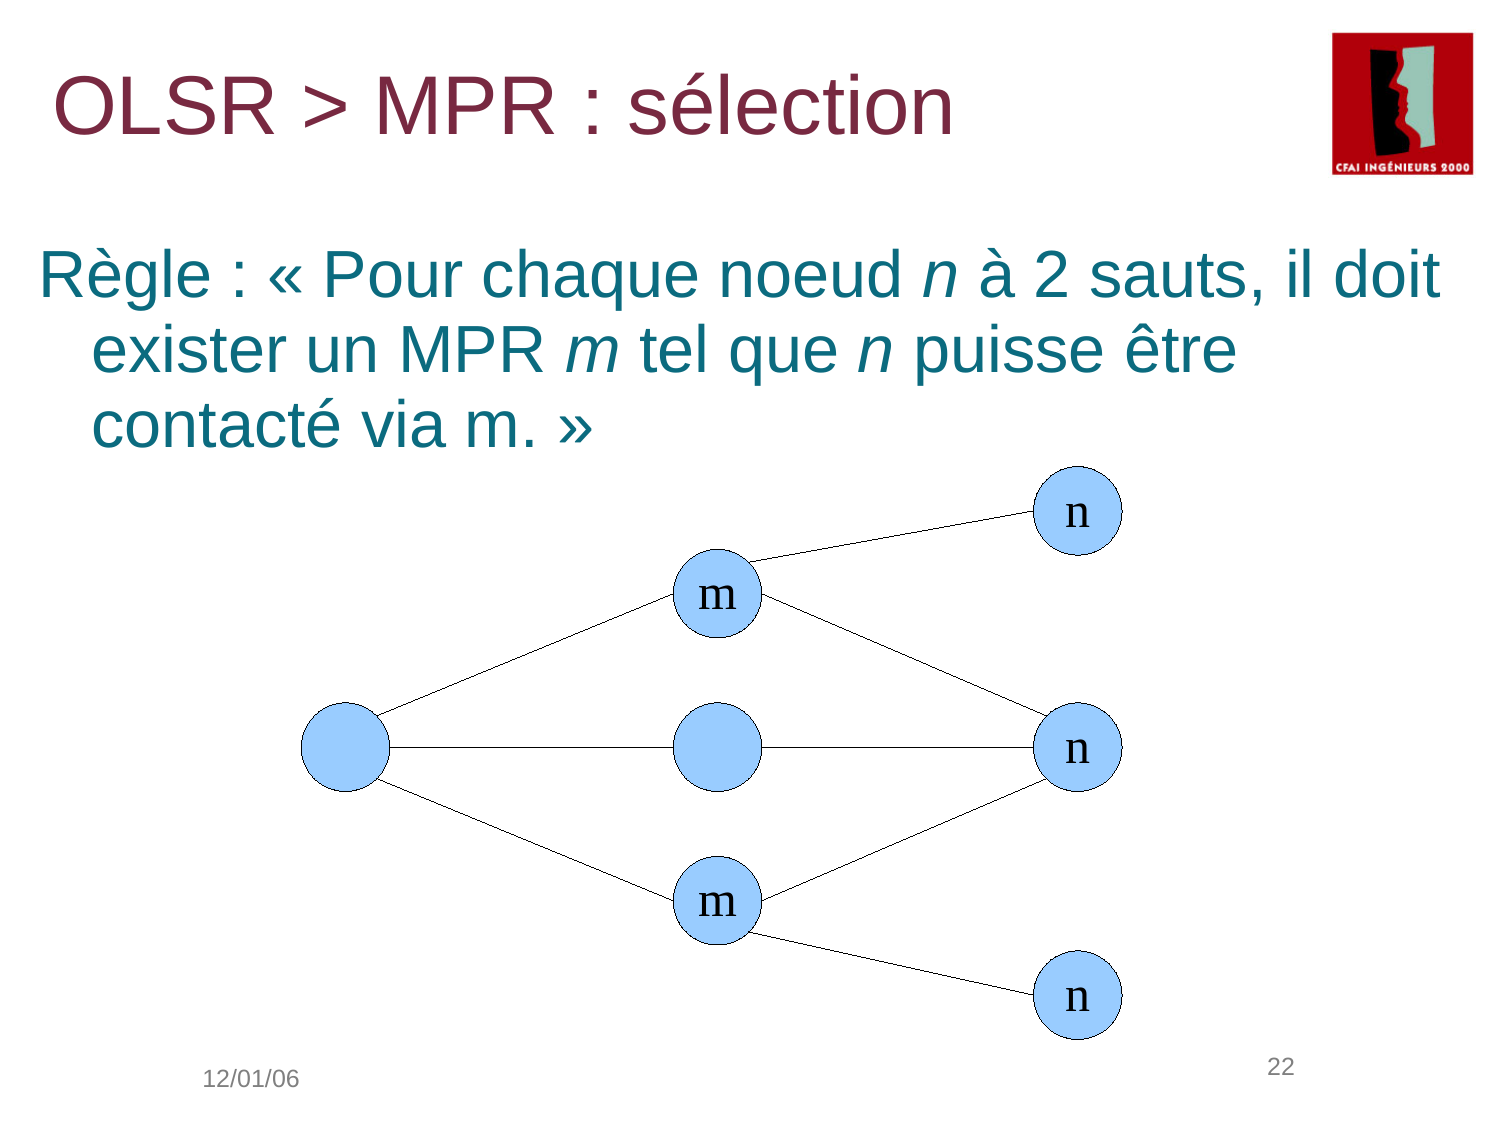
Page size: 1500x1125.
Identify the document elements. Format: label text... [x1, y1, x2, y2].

list Règle : « Pour chaque noeud n à 2 sauts, il doit exister un MPR m tel que n puisse être contacté via m. » [37, 236, 1463, 804]
text_box [301, 702, 390, 792]
text_box n [1033, 466, 1123, 556]
text_box [673, 702, 762, 792]
picture [1328, 29, 1477, 178]
text_box n [1033, 950, 1123, 1040]
text_box m [673, 549, 762, 638]
text_box m [673, 856, 762, 945]
title OLSR > MPR : sélection [37, 20, 1326, 204]
text_box n [1033, 702, 1123, 792]
